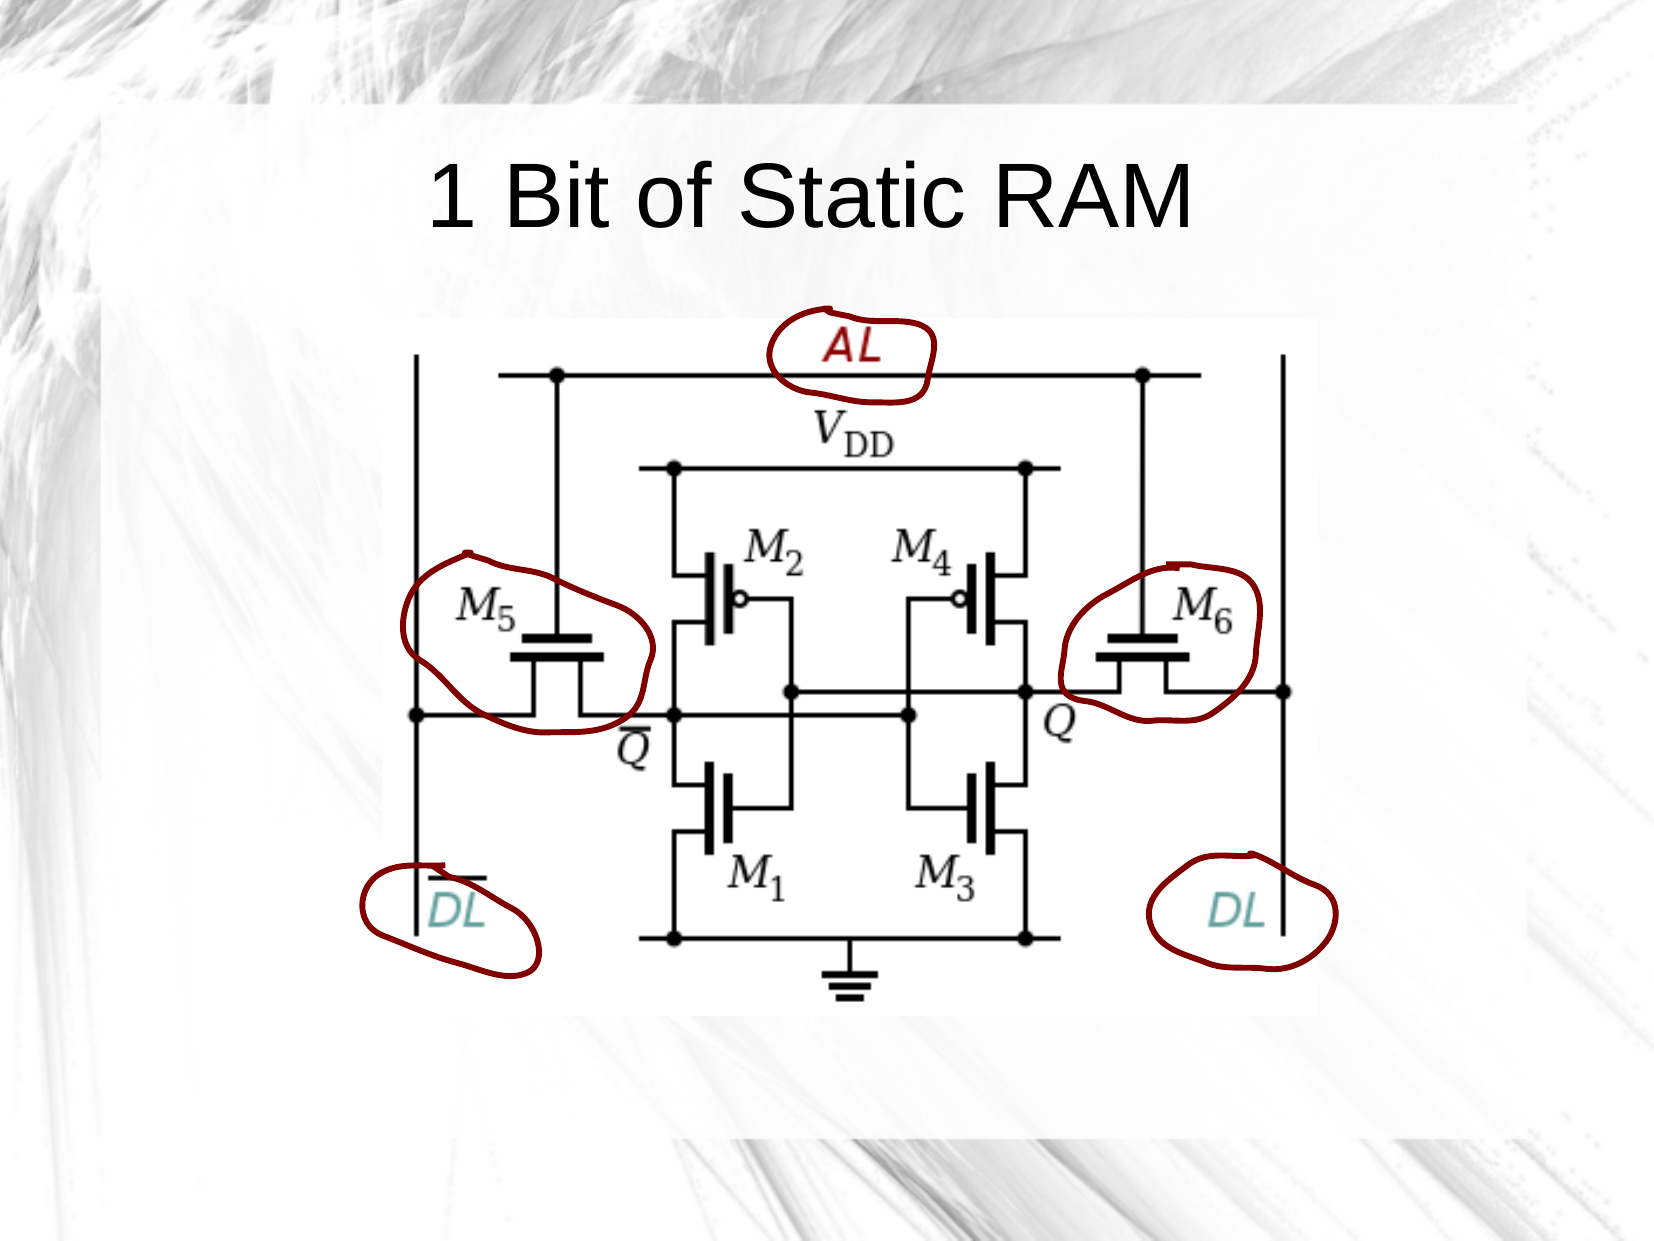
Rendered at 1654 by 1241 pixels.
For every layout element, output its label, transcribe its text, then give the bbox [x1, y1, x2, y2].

picture [0, 0, 1654, 1241]
title 1 Bit of Static RAM [118, 112, 1506, 281]
